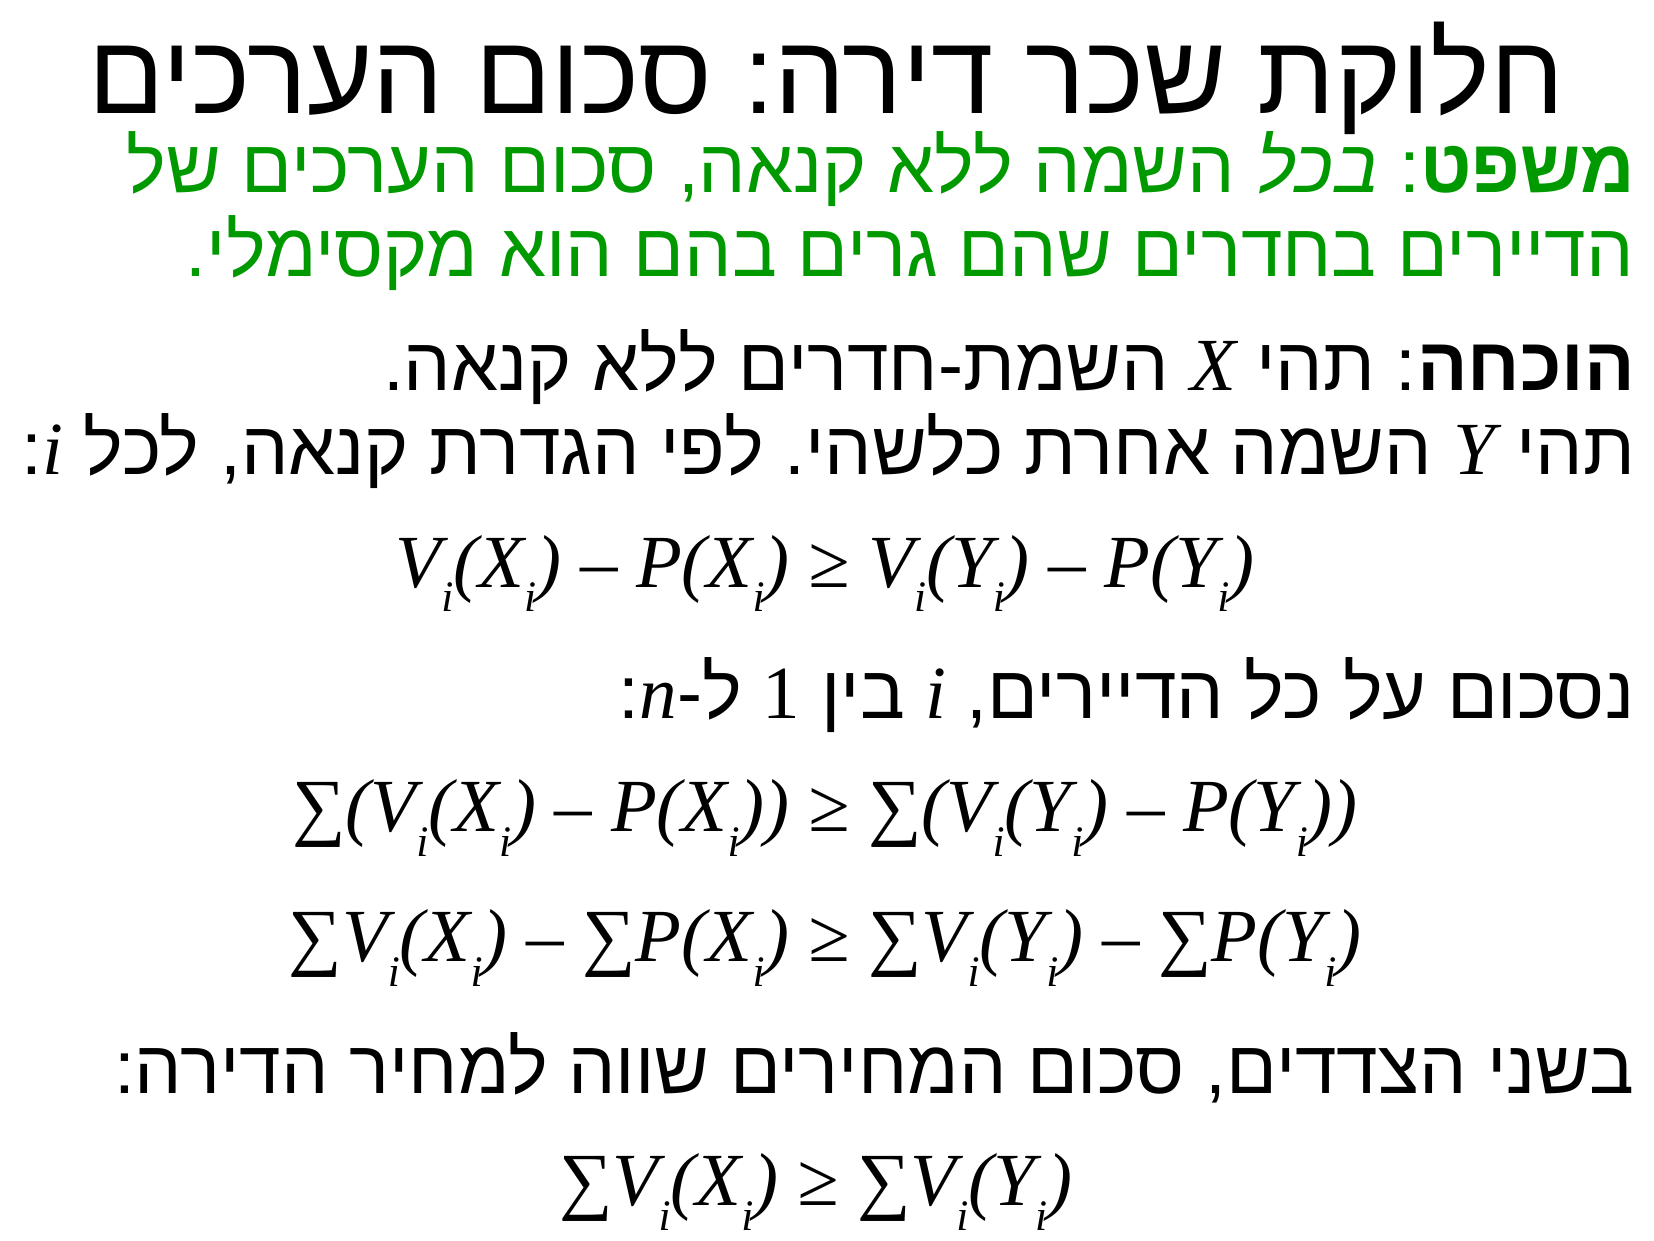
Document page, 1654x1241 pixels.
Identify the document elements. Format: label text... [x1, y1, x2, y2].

title חלוקת שכר דירה: סכום הערכים [0, 0, 1654, 151]
list משפט: בכל השמה ללא קנאה, סכום הערכים של הדיירים בחדרים שהם גרים בהם הוא מקסימלי. הוכחה: תהי X השמת-חדרים ללא קנאה. תהי Y השמה אחרת כלשהי. לפי הגדרת קנאה, לכל i: Vi(Xi) – P(Xi) ≥ Vi(Yi) – P(Yi) נסכום על כל הדיירים, i בין 1 ל-n: ∑(Vi(Xi) – P(Xi)) ≥ ∑(Vi(Yi) – P(Yi)) ∑Vi(Xi) – ∑P(Xi) ≥ ∑Vi(Yi) – ∑P(Yi) בשני הצדדים, סכום המחירים שווה למחיר הדירה: ∑Vi(Xi) ≥ ∑Vi(Yi) [15, 124, 1636, 1201]
